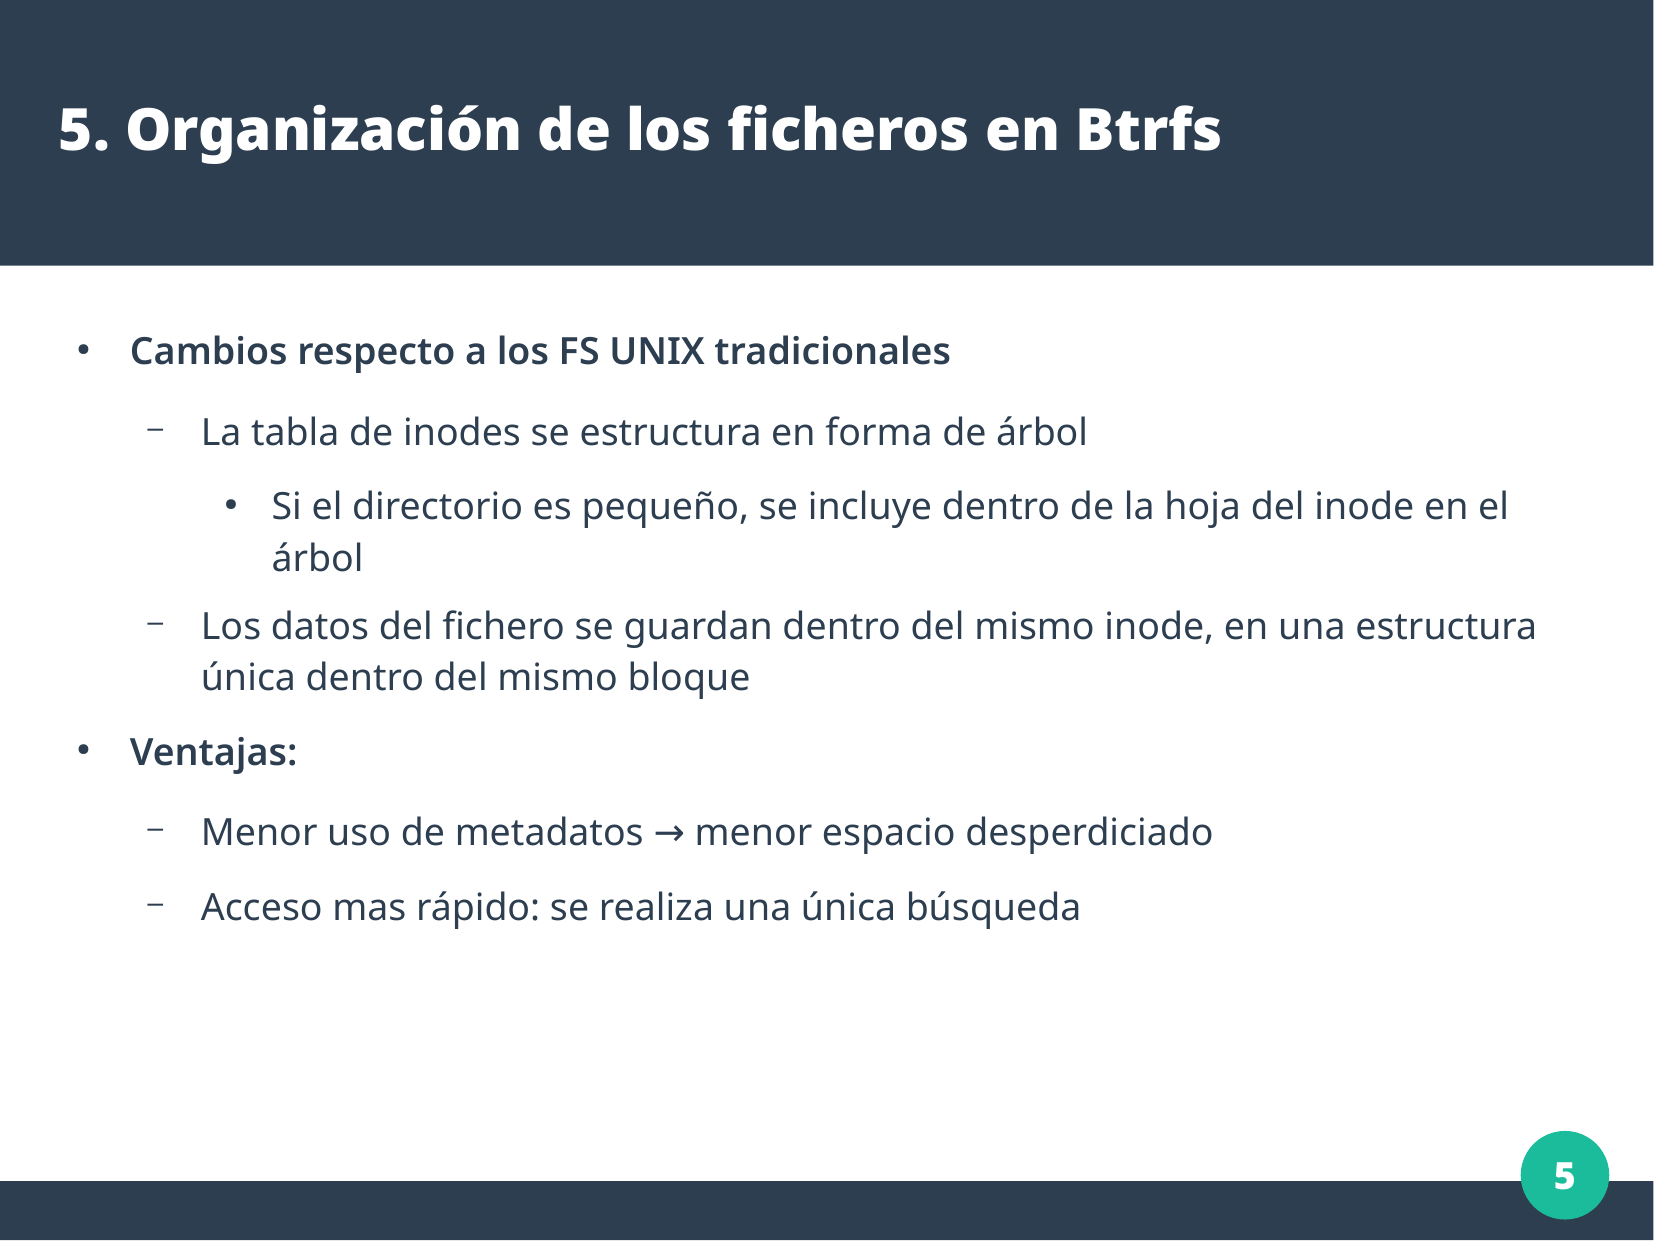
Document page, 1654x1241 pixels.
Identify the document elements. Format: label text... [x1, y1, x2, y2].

list Cambios respecto a los FS UNIX tradicionales La tabla de inodes se estructura en forma de árbol Si el directorio es pequeño, se incluye dentro de la hoja del inode en el árbol Los datos del fichero se guardan dentro del mismo inode, en una estructura única dentro del mismo bloque Ventajas: Menor uso de metadatos → menor espacio desperdiciado Acceso mas rápido: se realiza una única búsqueda [59, 324, 1595, 1152]
title 5. Organización de los ficheros en Btrfs [59, 49, 1595, 207]
